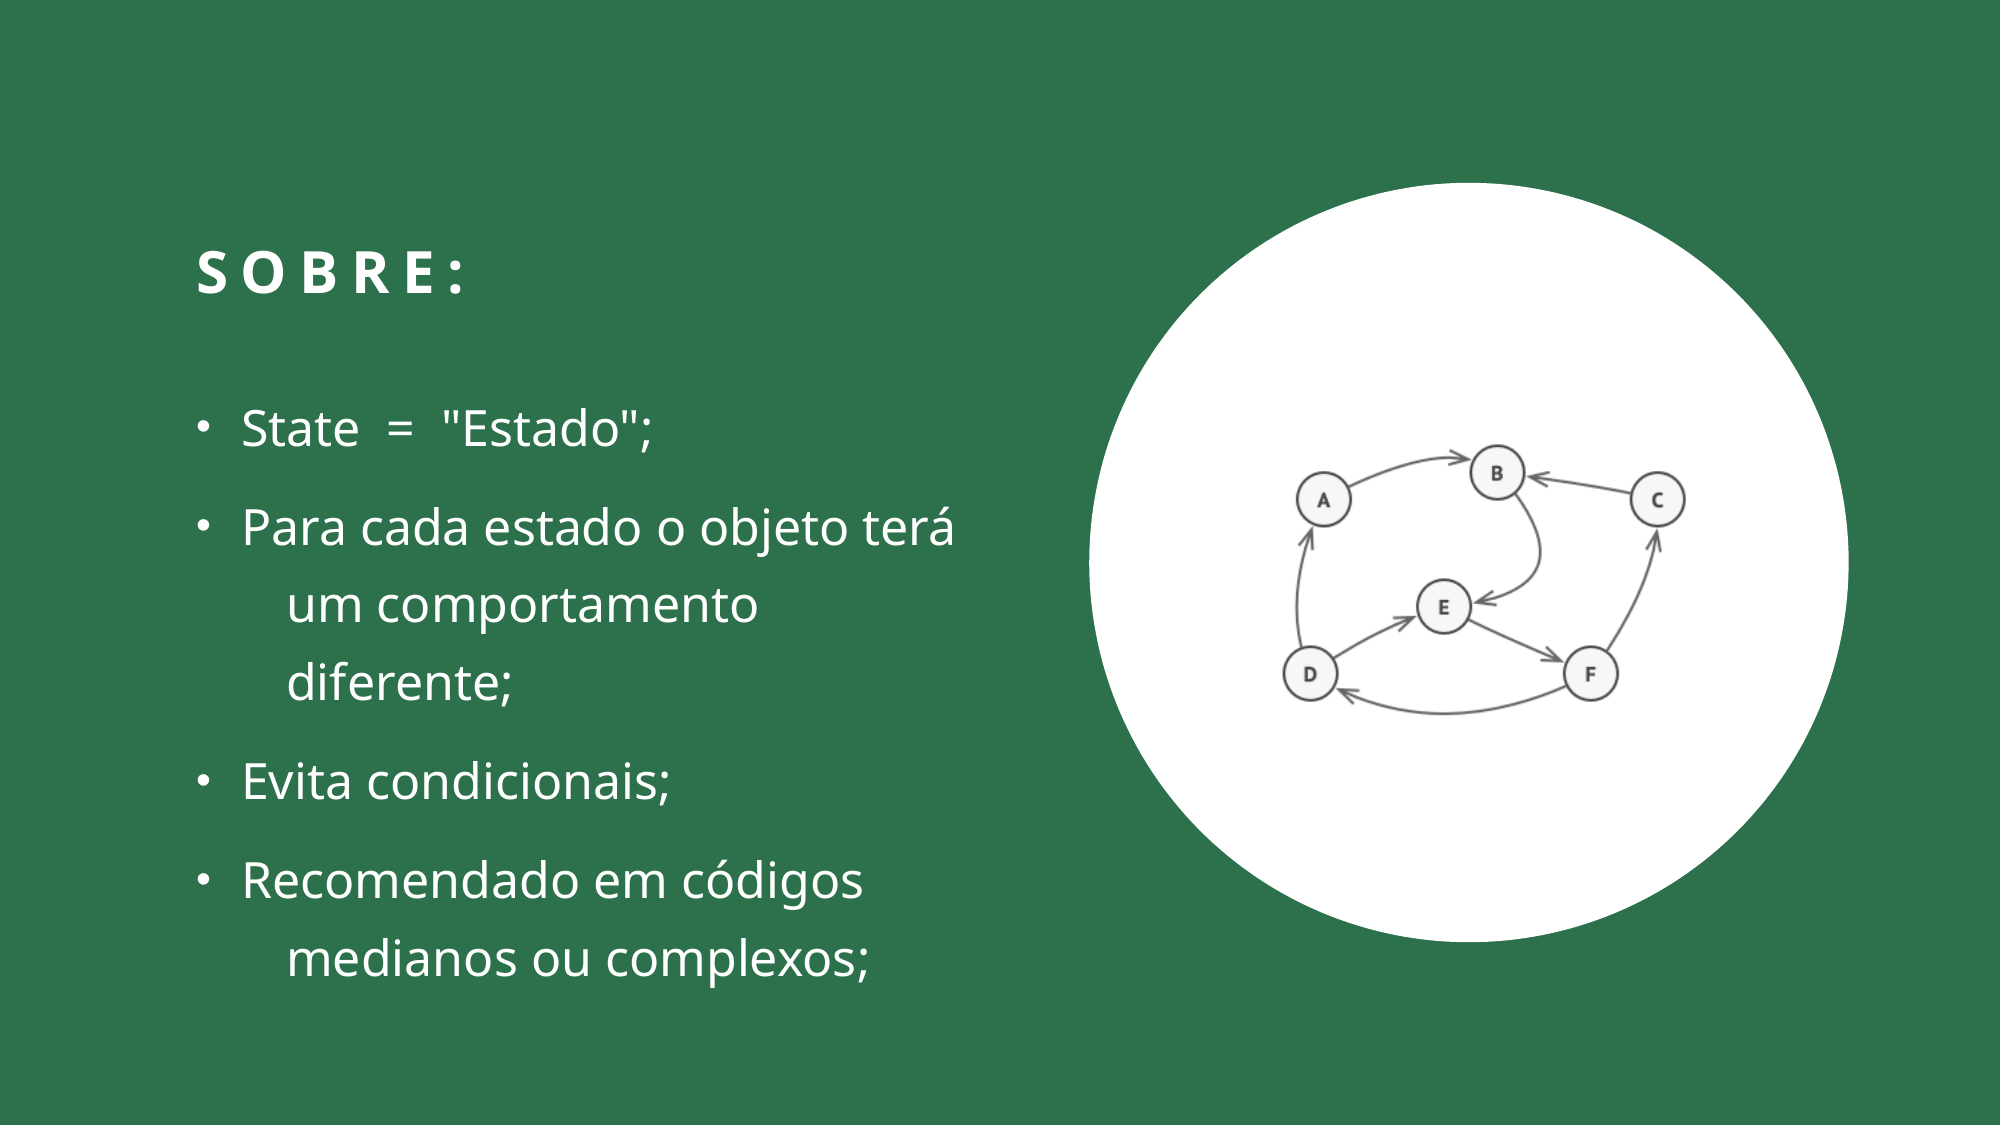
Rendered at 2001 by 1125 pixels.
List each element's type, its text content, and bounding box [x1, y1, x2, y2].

title Sobre: [181, 125, 1057, 313]
picture [1204, 395, 1734, 730]
text_box [0, 0, 2000, 1125]
list State = "Estado"; Para cada estado o objeto terá um comportamento diferente; Evita condicionais; Recomendado em códigos medianos ou complexos; [181, 370, 1000, 1000]
